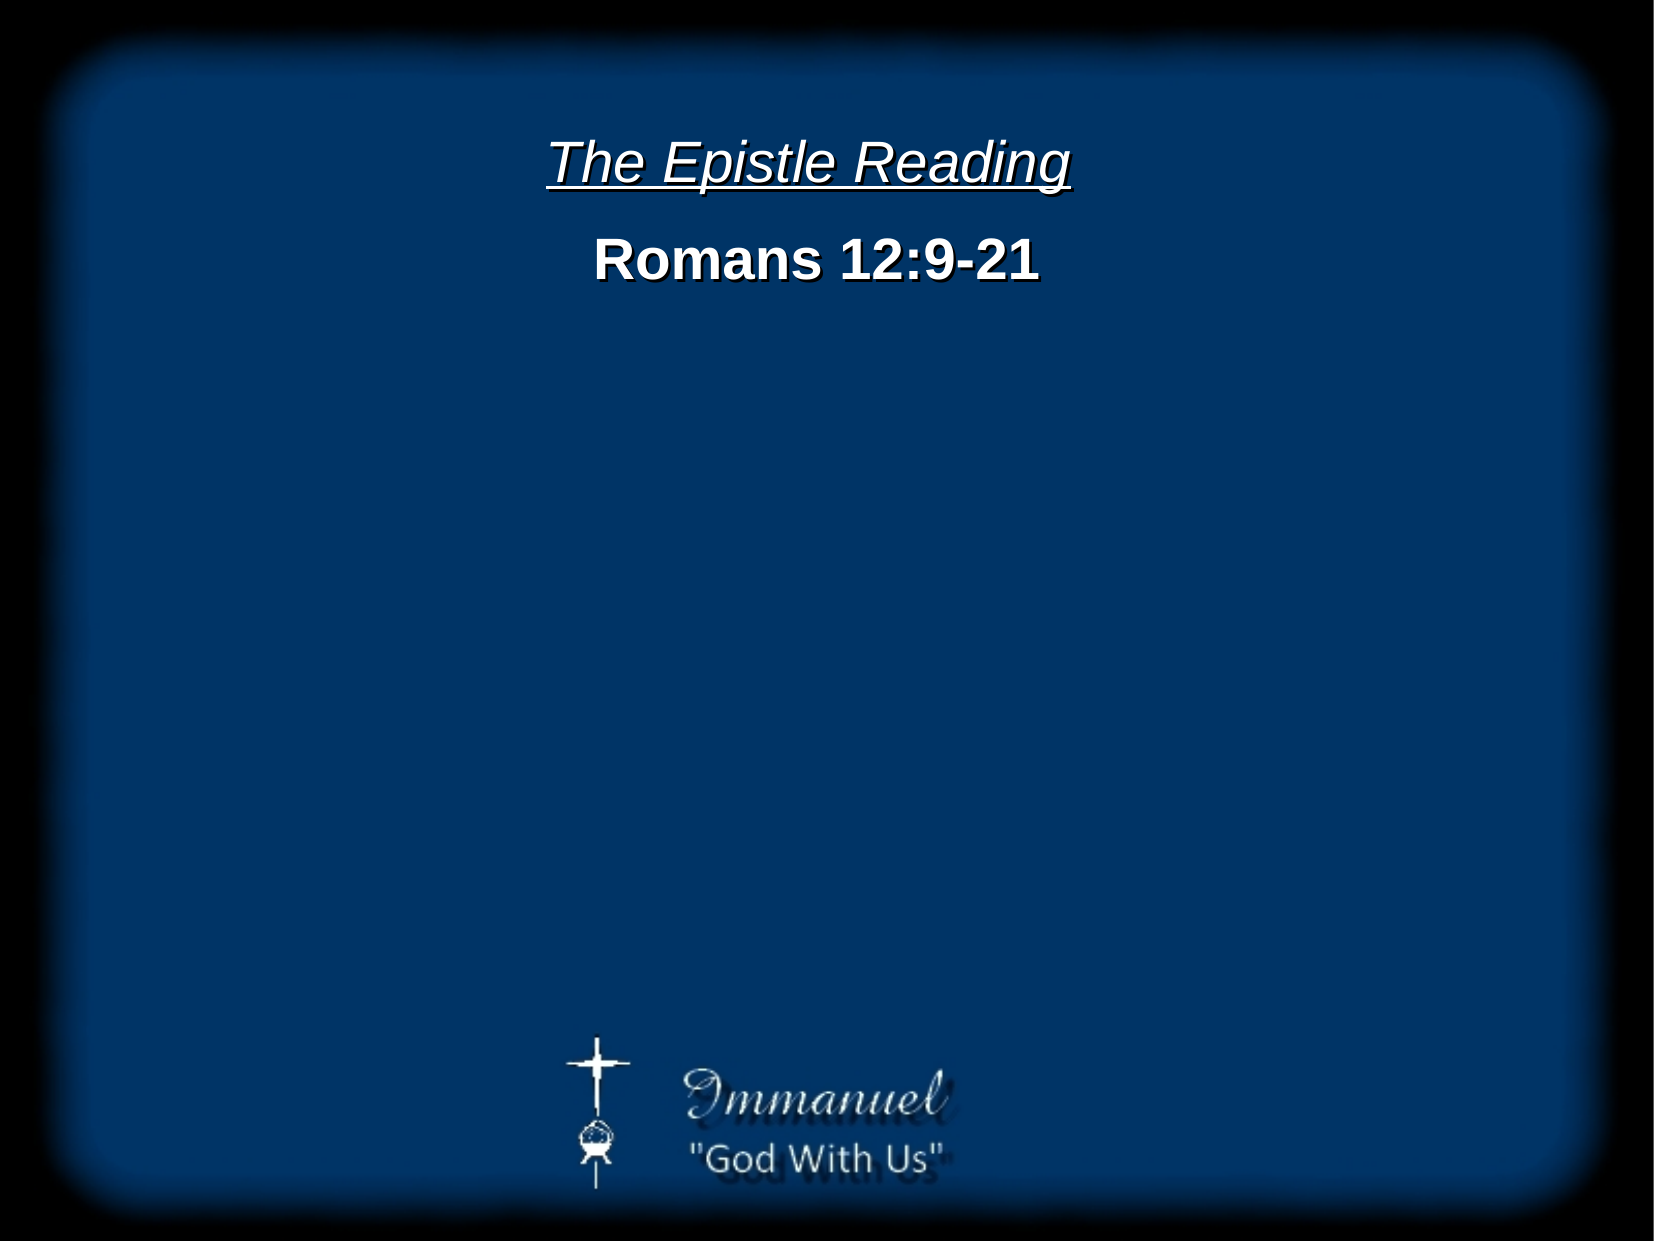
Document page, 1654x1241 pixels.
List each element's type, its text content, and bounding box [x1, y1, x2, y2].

text_box The Epistle Reading Romans 12:9-21 [75, 90, 1576, 270]
picture [0, 0, 1654, 1241]
